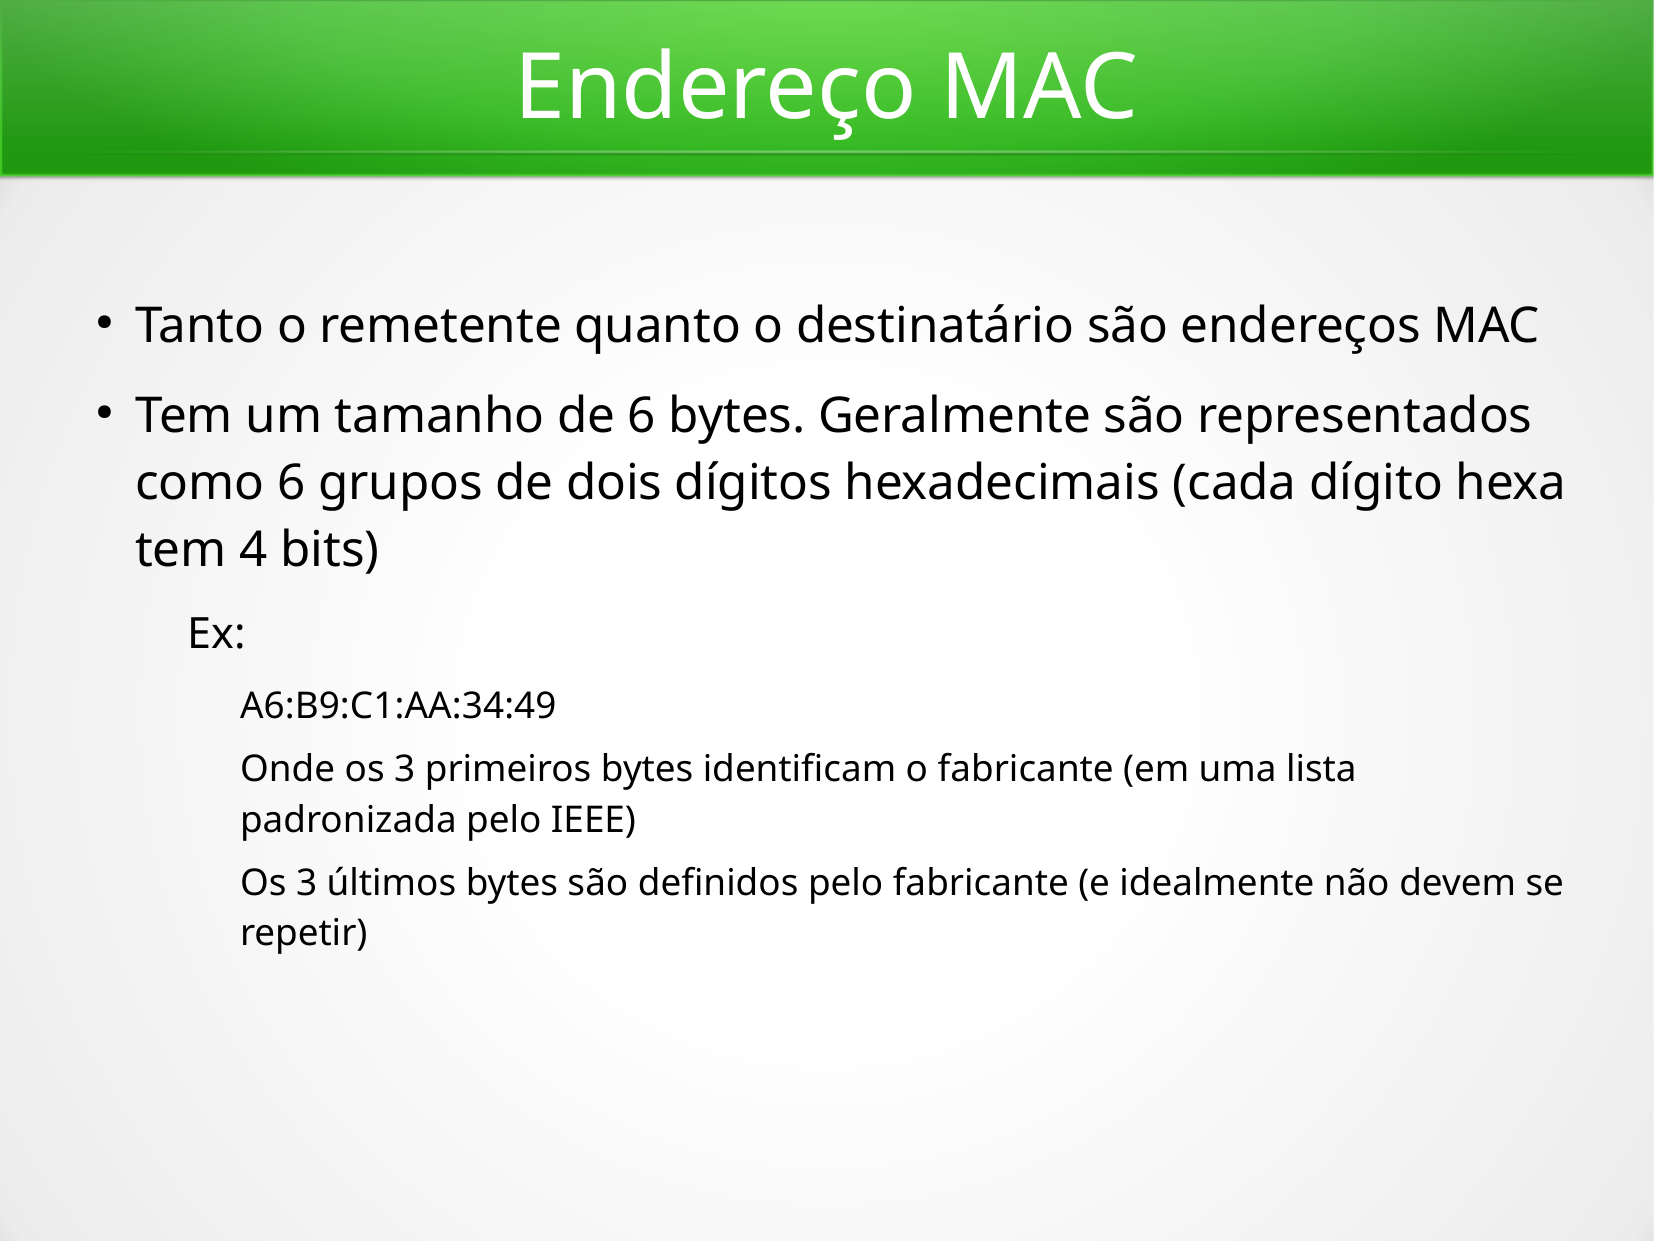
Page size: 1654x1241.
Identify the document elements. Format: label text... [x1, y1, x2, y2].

picture [0, 0, 1654, 1241]
title Endereço MAC [82, 11, 1571, 154]
list Tanto o remetente quanto o destinatário são endereços MAC Tem um tamanho de 6 bytes. Geralmente são representados como 6 grupos de dois dígitos hexadecimais (cada dígito hexa tem 4 bits) Ex: A6:B9:C1:AA:34:49 Onde os 3 primeiros bytes identificam o fabricante (em uma lista padronizada pelo IEEE) Os 3 últimos bytes são definidos pelo fabricante (e idealmente não devem se repetir) [82, 290, 1571, 1010]
